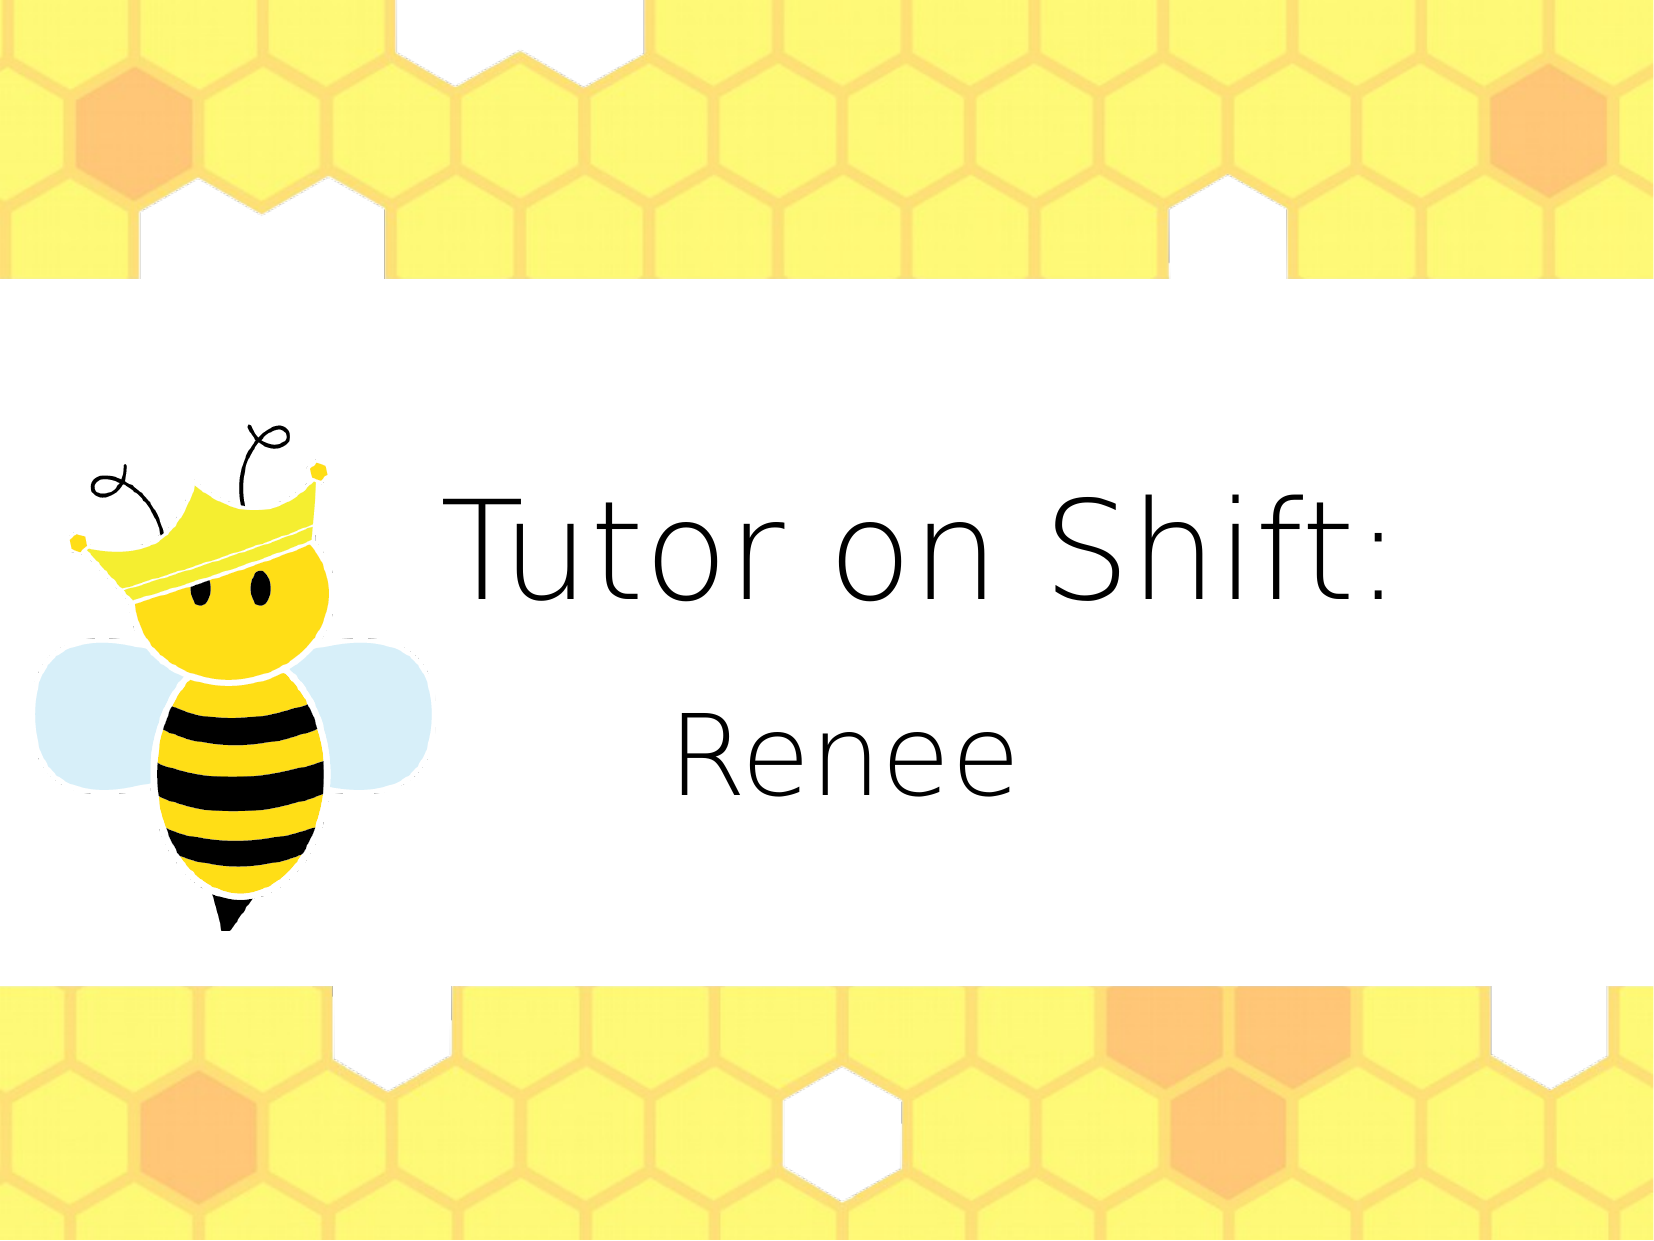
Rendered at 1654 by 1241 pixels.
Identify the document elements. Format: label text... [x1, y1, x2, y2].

picture [0, 986, 1654, 1240]
subtitle Renee [436, 661, 1589, 851]
picture [0, 0, 1654, 279]
title Tutor on Shift: [177, 418, 1654, 686]
picture [30, 424, 436, 931]
